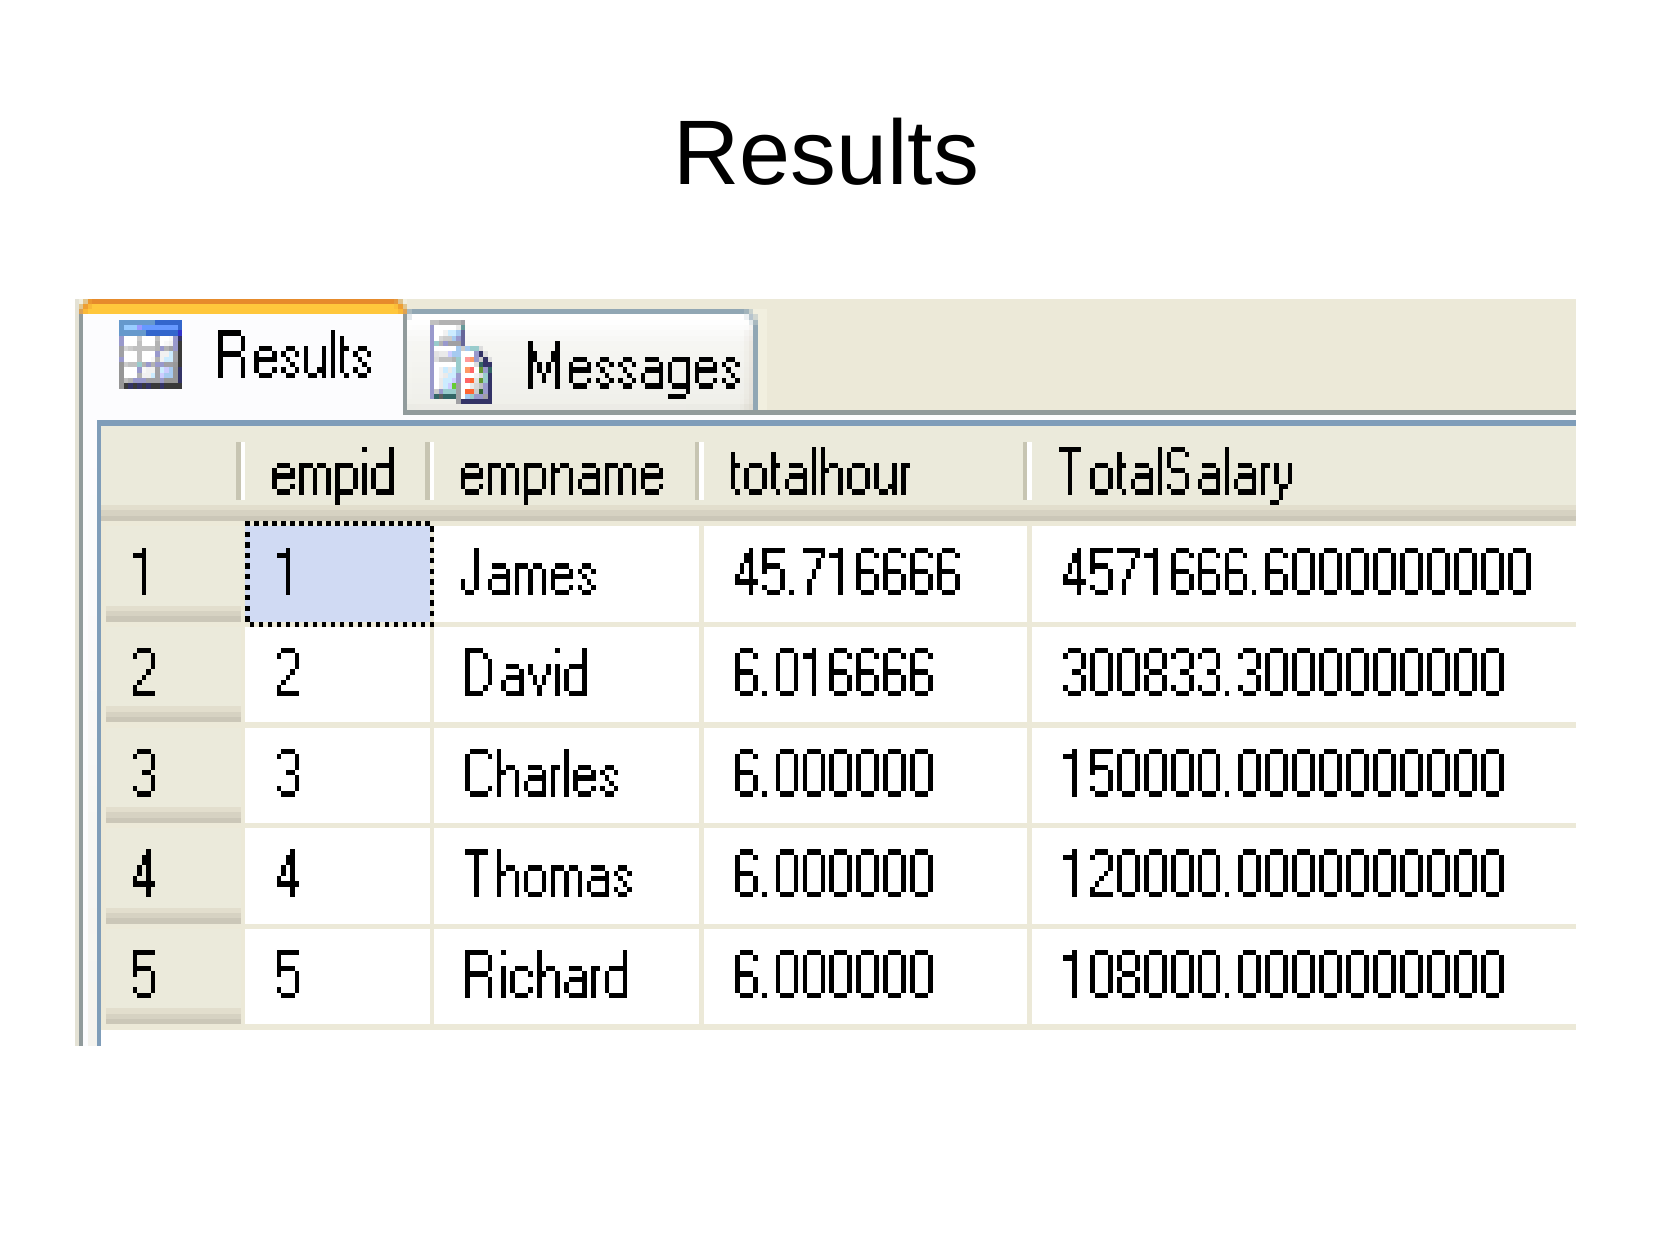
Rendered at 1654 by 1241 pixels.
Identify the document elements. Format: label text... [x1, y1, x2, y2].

picture [75, 299, 1576, 1046]
title Results [82, 56, 1571, 250]
